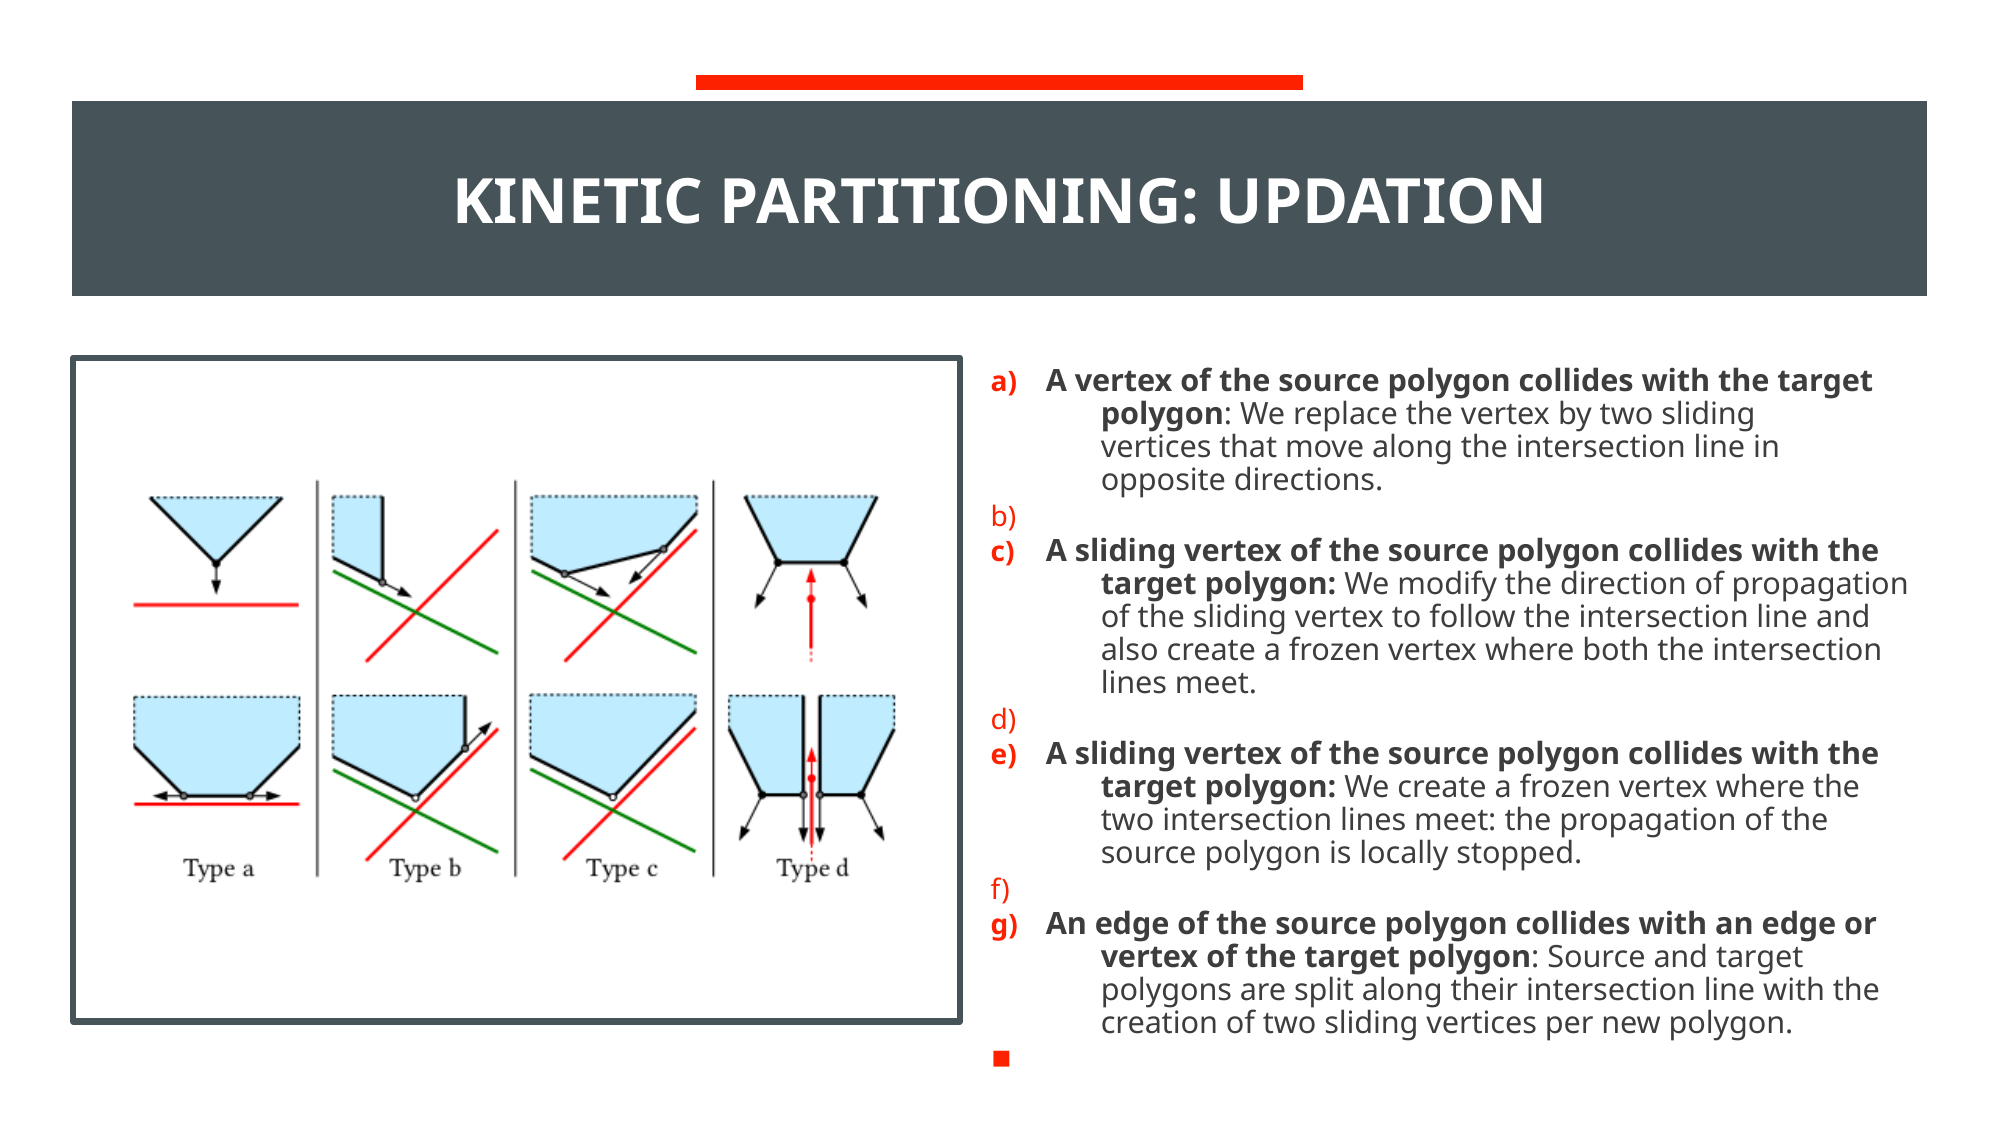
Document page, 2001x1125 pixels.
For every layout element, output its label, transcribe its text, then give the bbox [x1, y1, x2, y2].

title KINETIC PARTITIONING: UPDATION [95, 115, 1905, 282]
list A vertex of the source polygon collides with the target polygon: We replace the vertex by two sliding vertices that move along the intersection line in opposite directions. A sliding vertex of the source polygon collides with the target polygon: We modify the direction of propagation of the sliding vertex to follow the intersection line and also create a frozen vertex where both the intersection lines meet. A sliding vertex of the source polygon collides with the target polygon: We create a frozen vertex where the two intersection lines meet: the propagation of the source polygon is locally stopped. An edge of the source polygon collides with an edge or vertex of the target polygon: Source and target polygons are split along their intersection line with the creation of two sliding vertices per new polygon. [975, 357, 1926, 1050]
text_box [696, 75, 1303, 90]
text_box [73, 358, 960, 1021]
picture [107, 478, 922, 895]
